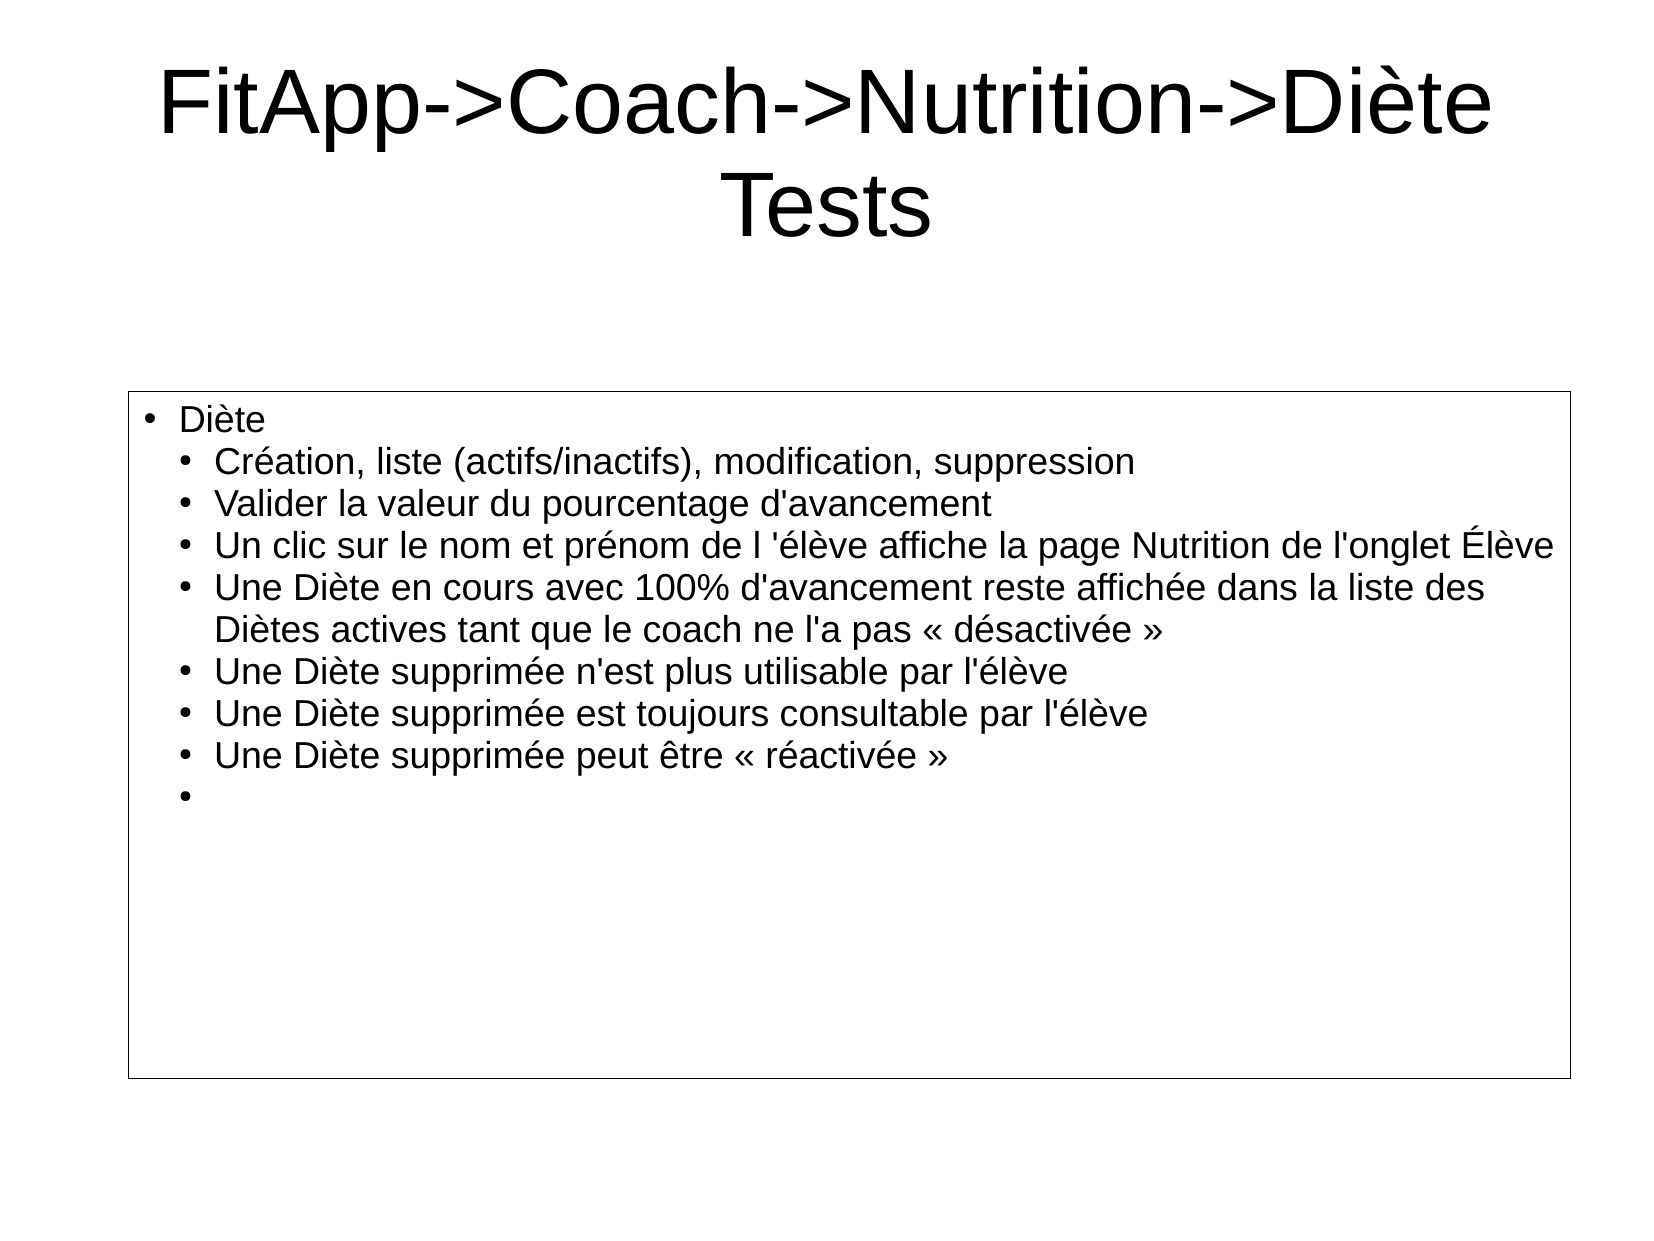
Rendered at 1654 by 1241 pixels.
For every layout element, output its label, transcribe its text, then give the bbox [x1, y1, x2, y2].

title FitApp->Coach->Nutrition->Diète Tests [59, 0, 1595, 307]
text_box Diète Création, liste (actifs/inactifs), modification, suppression Valider la valeur du pourcentage d'avancement Un clic sur le nom et prénom de l 'élève affiche la page Nutrition de l'onglet Élève Une Diète en cours avec 100% d'avancement reste affichée dans la liste des Diètes actives tant que le coach ne l'a pas « désactivée » Une Diète supprimée n'est plus utilisable par l'élève Une Diète supprimée est toujours consultable par l'élève Une Diète supprimée peut être « réactivée » [128, 391, 1571, 1079]
